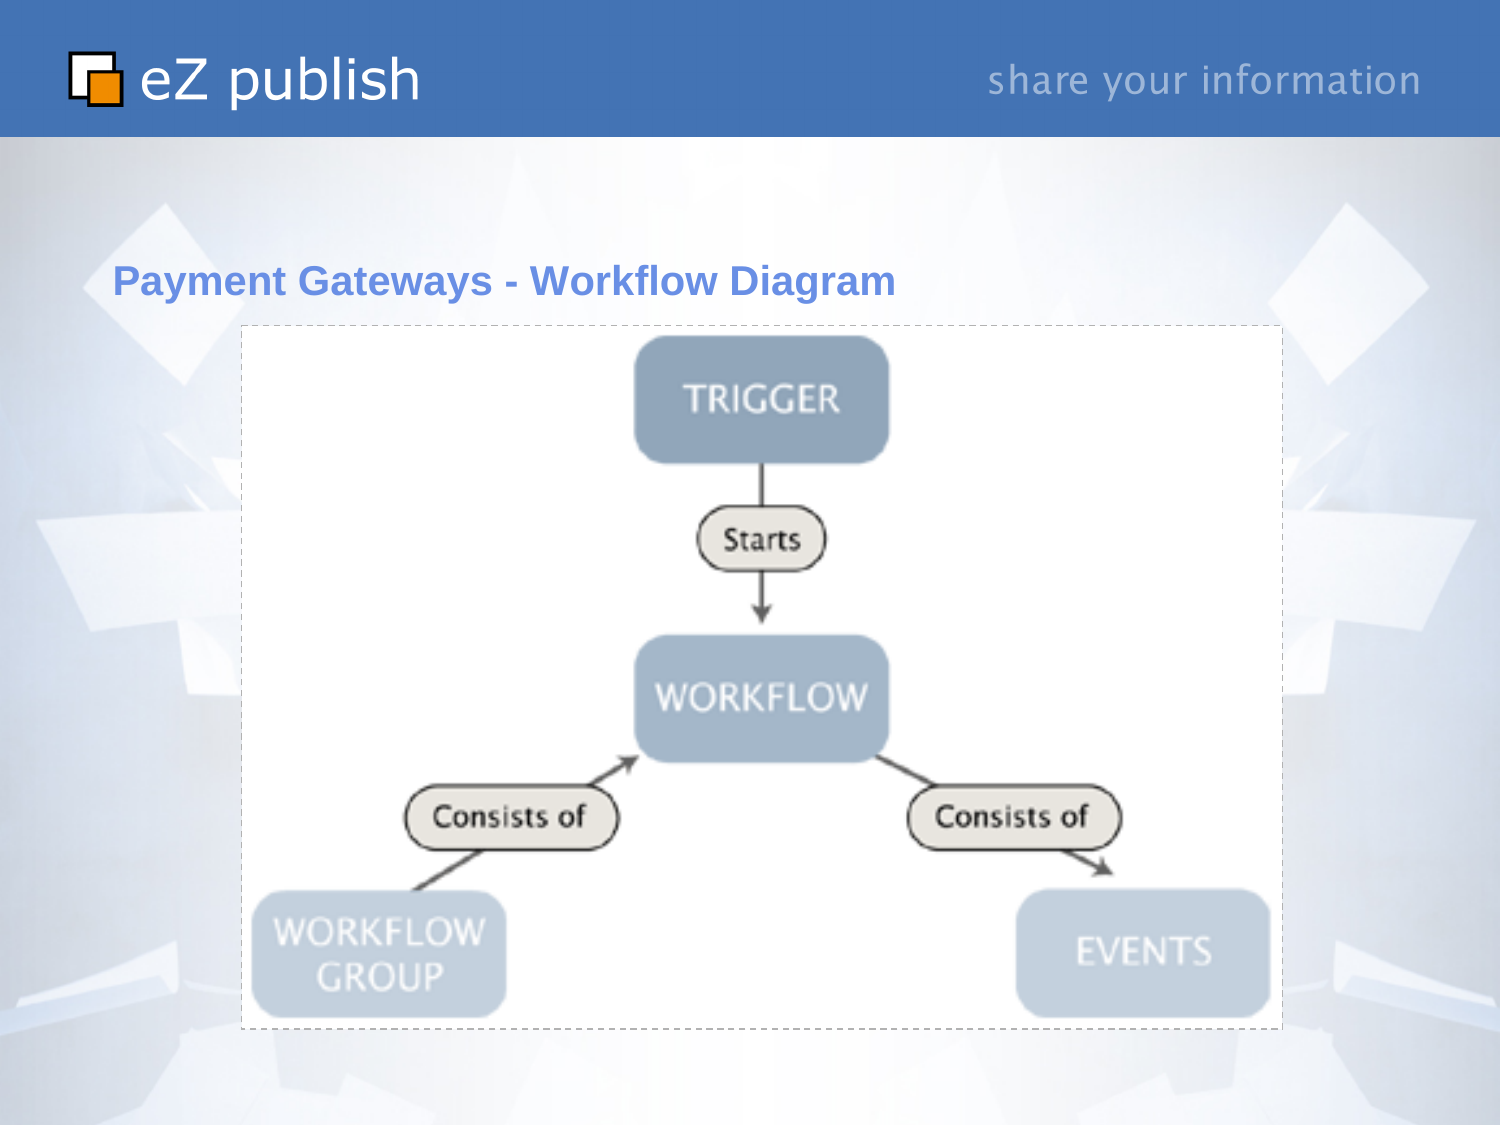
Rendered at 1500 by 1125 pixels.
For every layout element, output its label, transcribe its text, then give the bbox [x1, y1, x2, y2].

title Payment Gateways - Workflow Diagram [112, 237, 1500, 325]
picture [0, 0, 1500, 1125]
